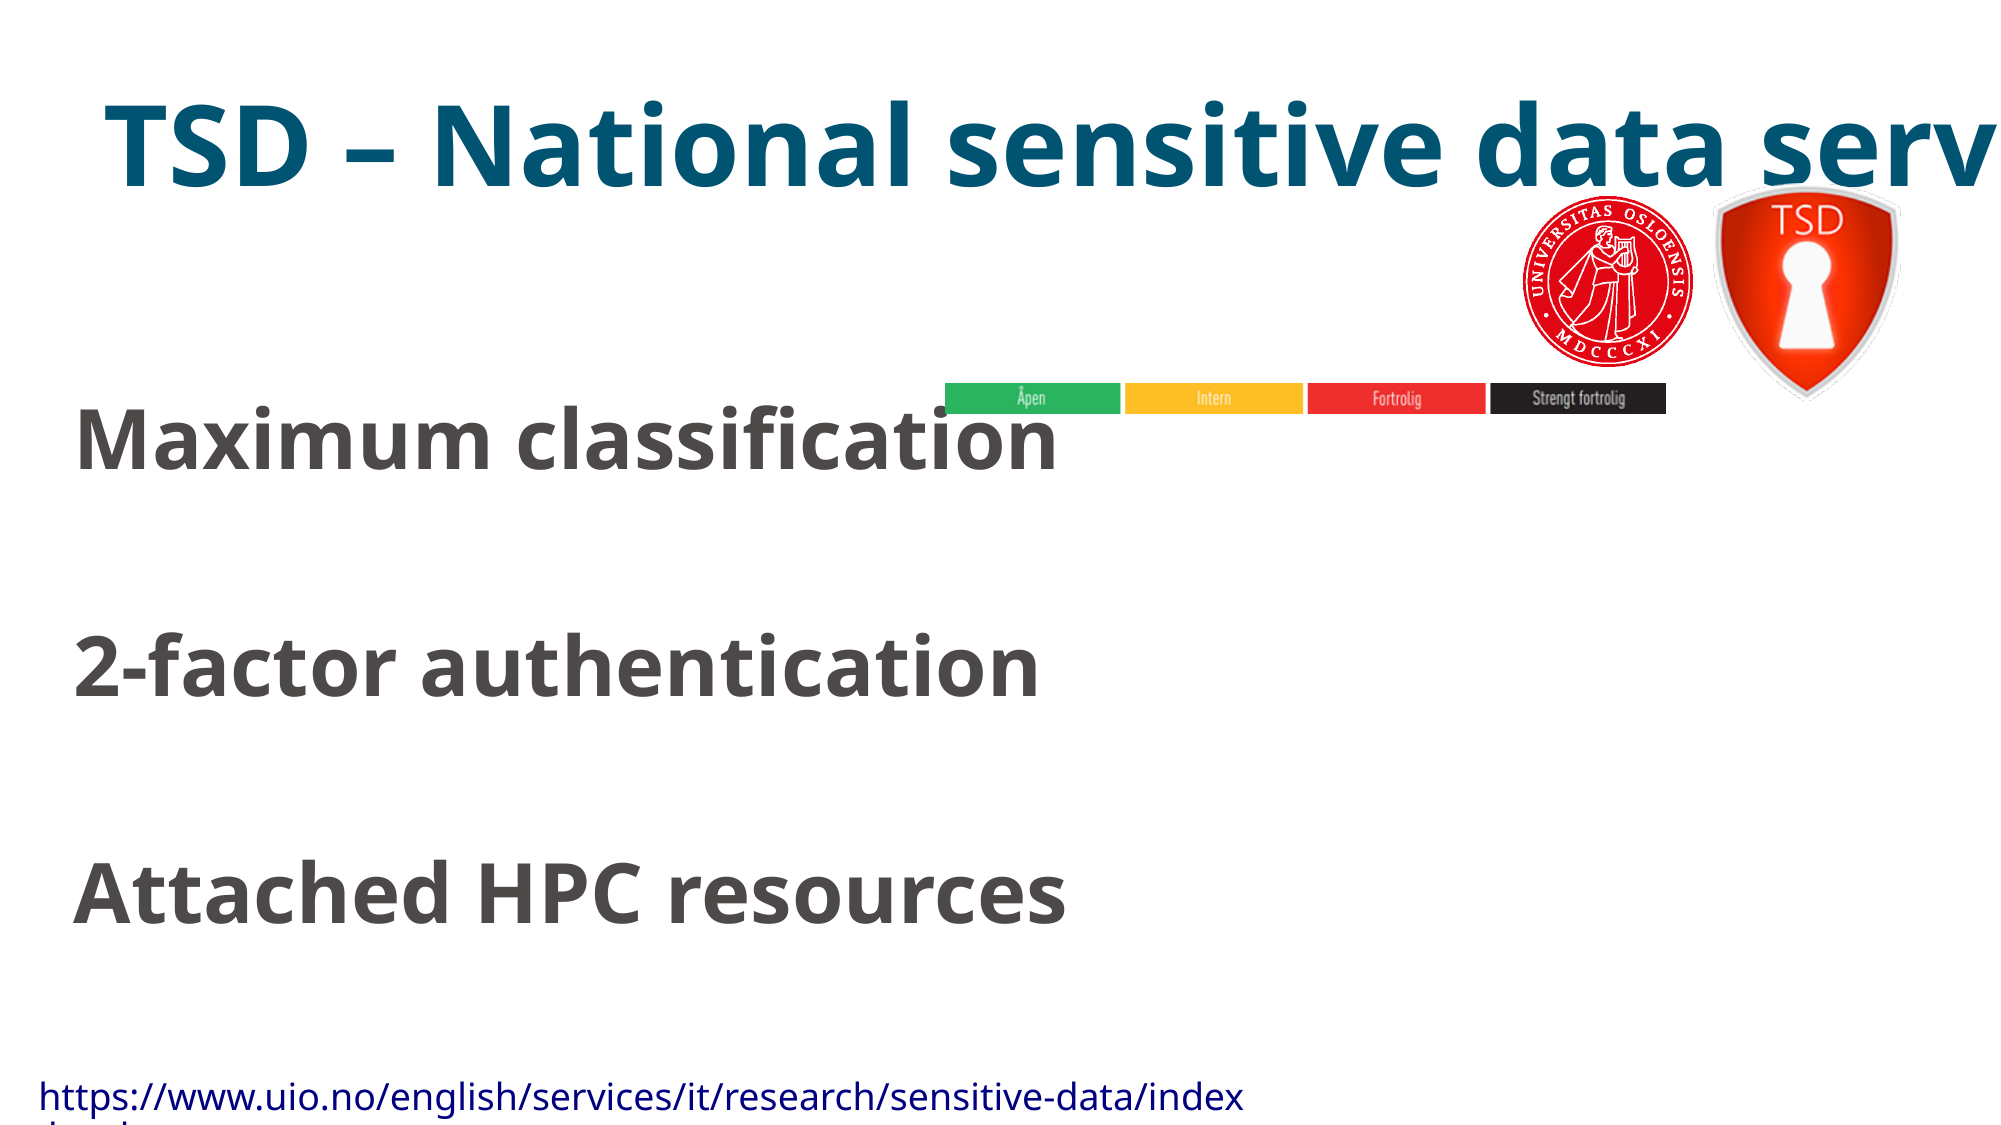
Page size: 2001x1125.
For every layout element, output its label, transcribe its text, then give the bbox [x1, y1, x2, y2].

picture [1523, 196, 1701, 367]
picture [945, 383, 1666, 414]
text_box Maximum classification 2-factor authentication Attached HPC resources [59, 259, 1768, 843]
text_box https://www.uio.no/english/services/it/research/sensitive-data/index.html [23, 1062, 1264, 1125]
text_box TSD – National sensitive data service [88, 59, 1912, 201]
picture [1712, 183, 1902, 402]
